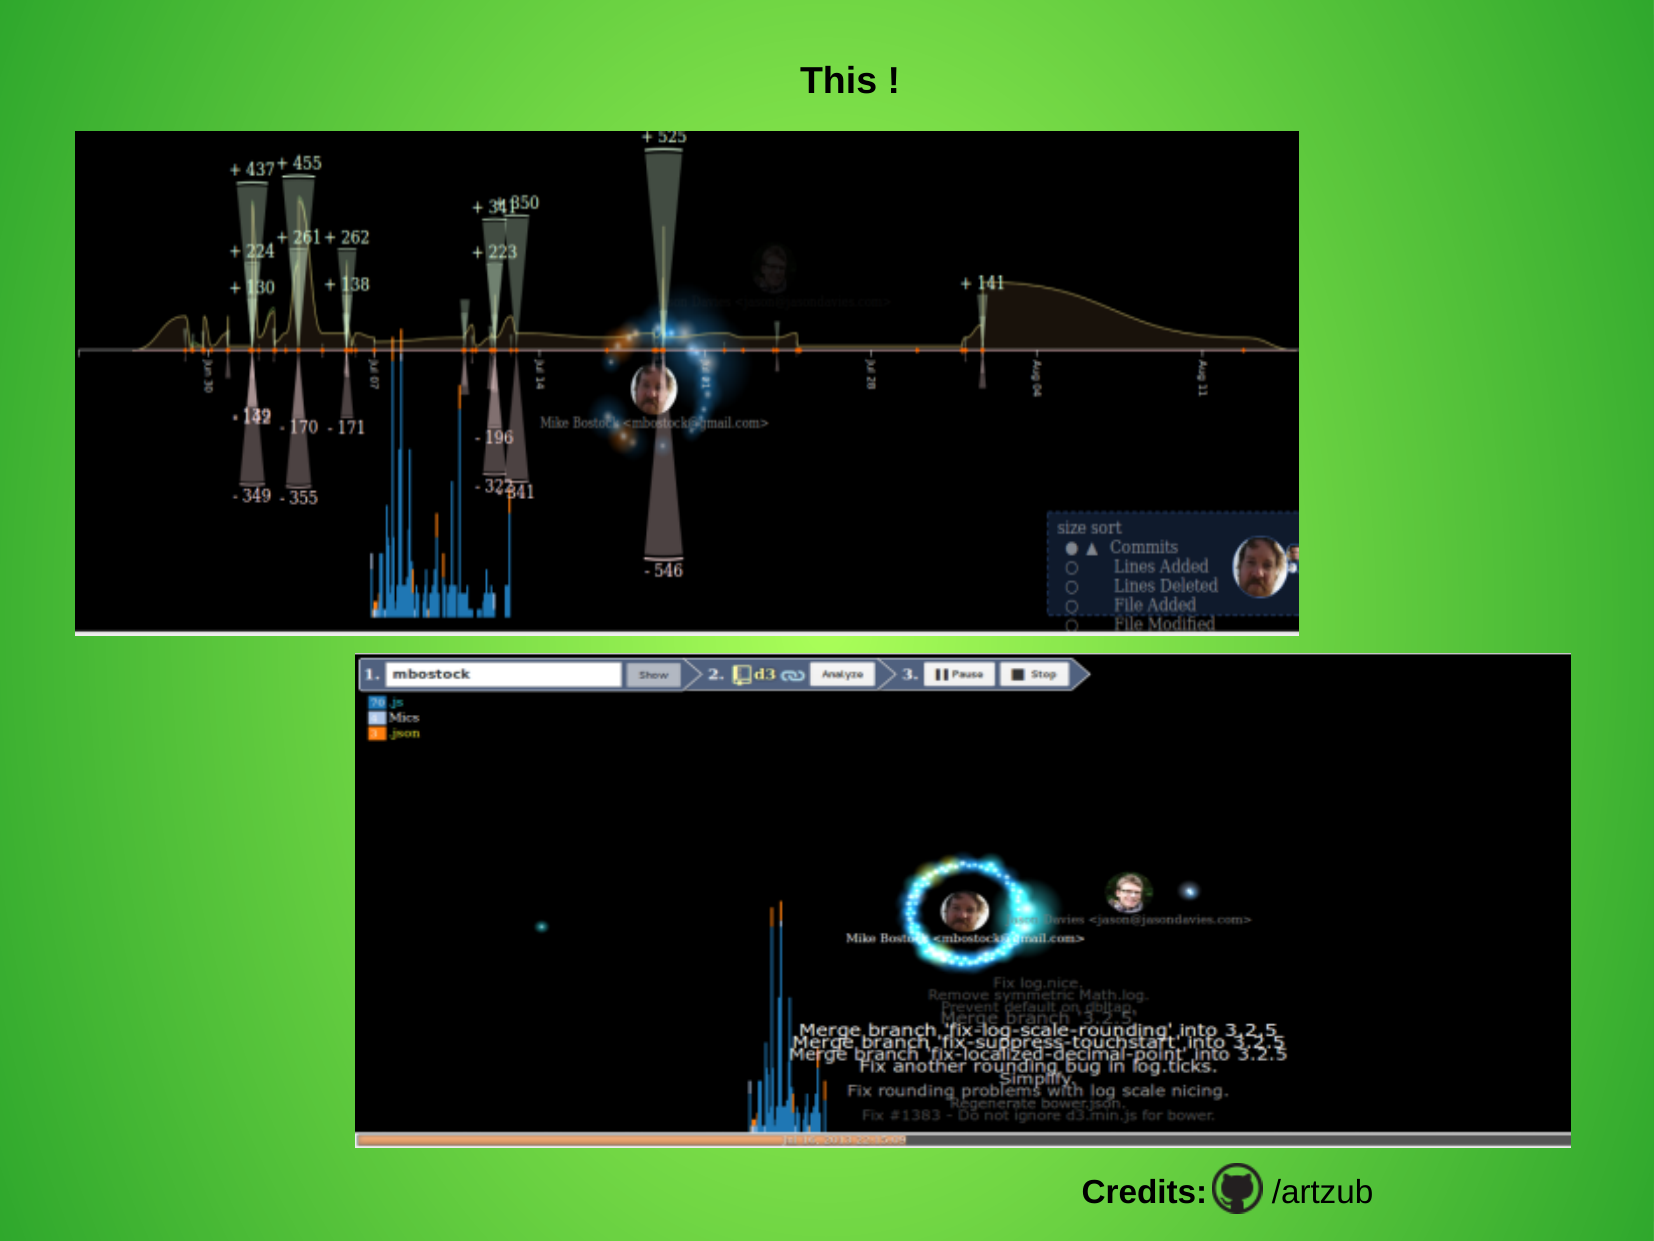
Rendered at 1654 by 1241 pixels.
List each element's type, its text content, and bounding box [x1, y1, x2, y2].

picture [1212, 1163, 1263, 1214]
picture [75, 131, 1299, 636]
text_box This ! [735, 51, 976, 109]
picture [355, 653, 1571, 1148]
text_box Credits: /artzub [1066, 1166, 1531, 1226]
